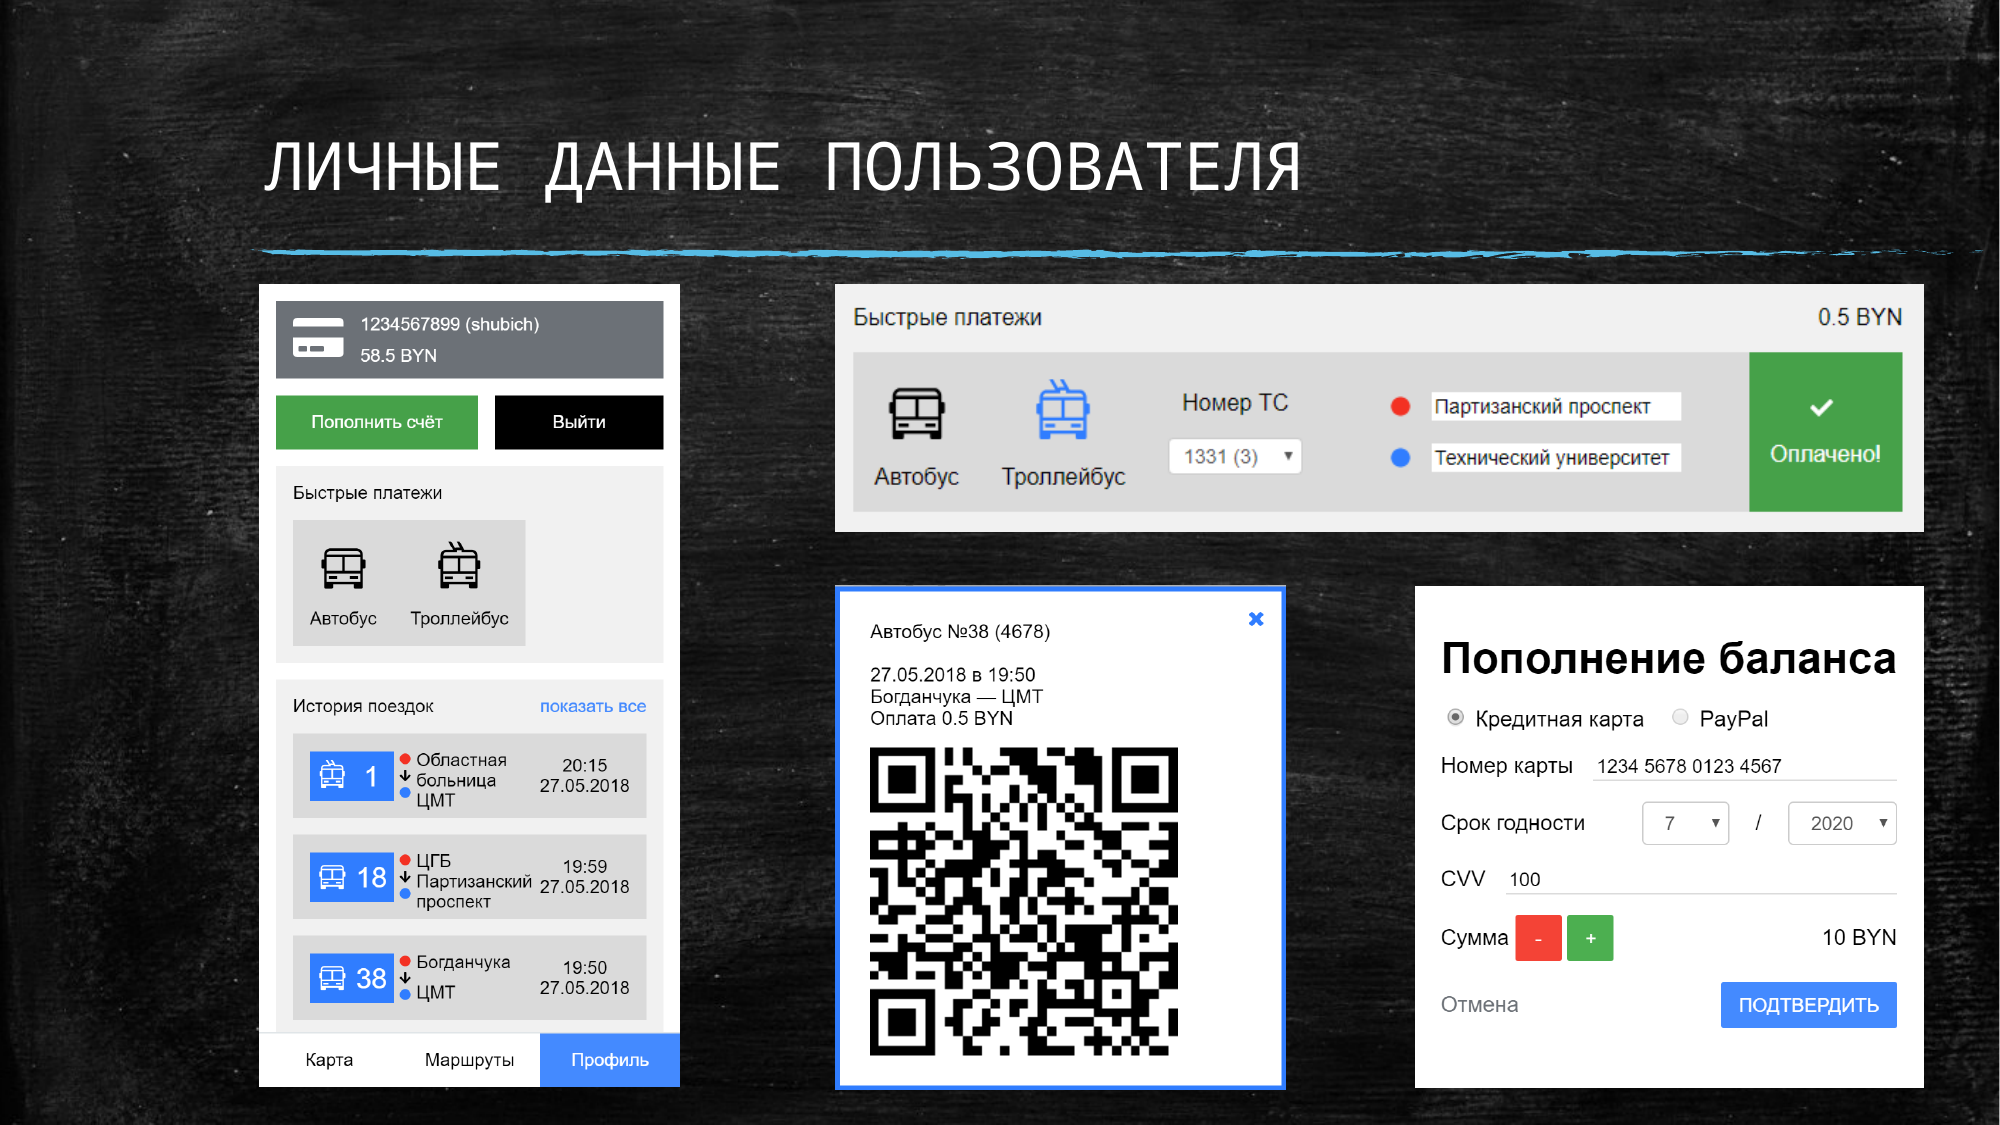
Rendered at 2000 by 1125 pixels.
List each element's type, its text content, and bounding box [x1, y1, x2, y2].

picture [1415, 586, 1924, 1088]
picture [835, 284, 1924, 532]
title ЛИЧНЫЕ ДАННЫЕ ПОЛЬЗОВАТЕЛЯ [249, 45, 1750, 213]
picture [259, 284, 680, 1087]
picture [835, 585, 1286, 1090]
